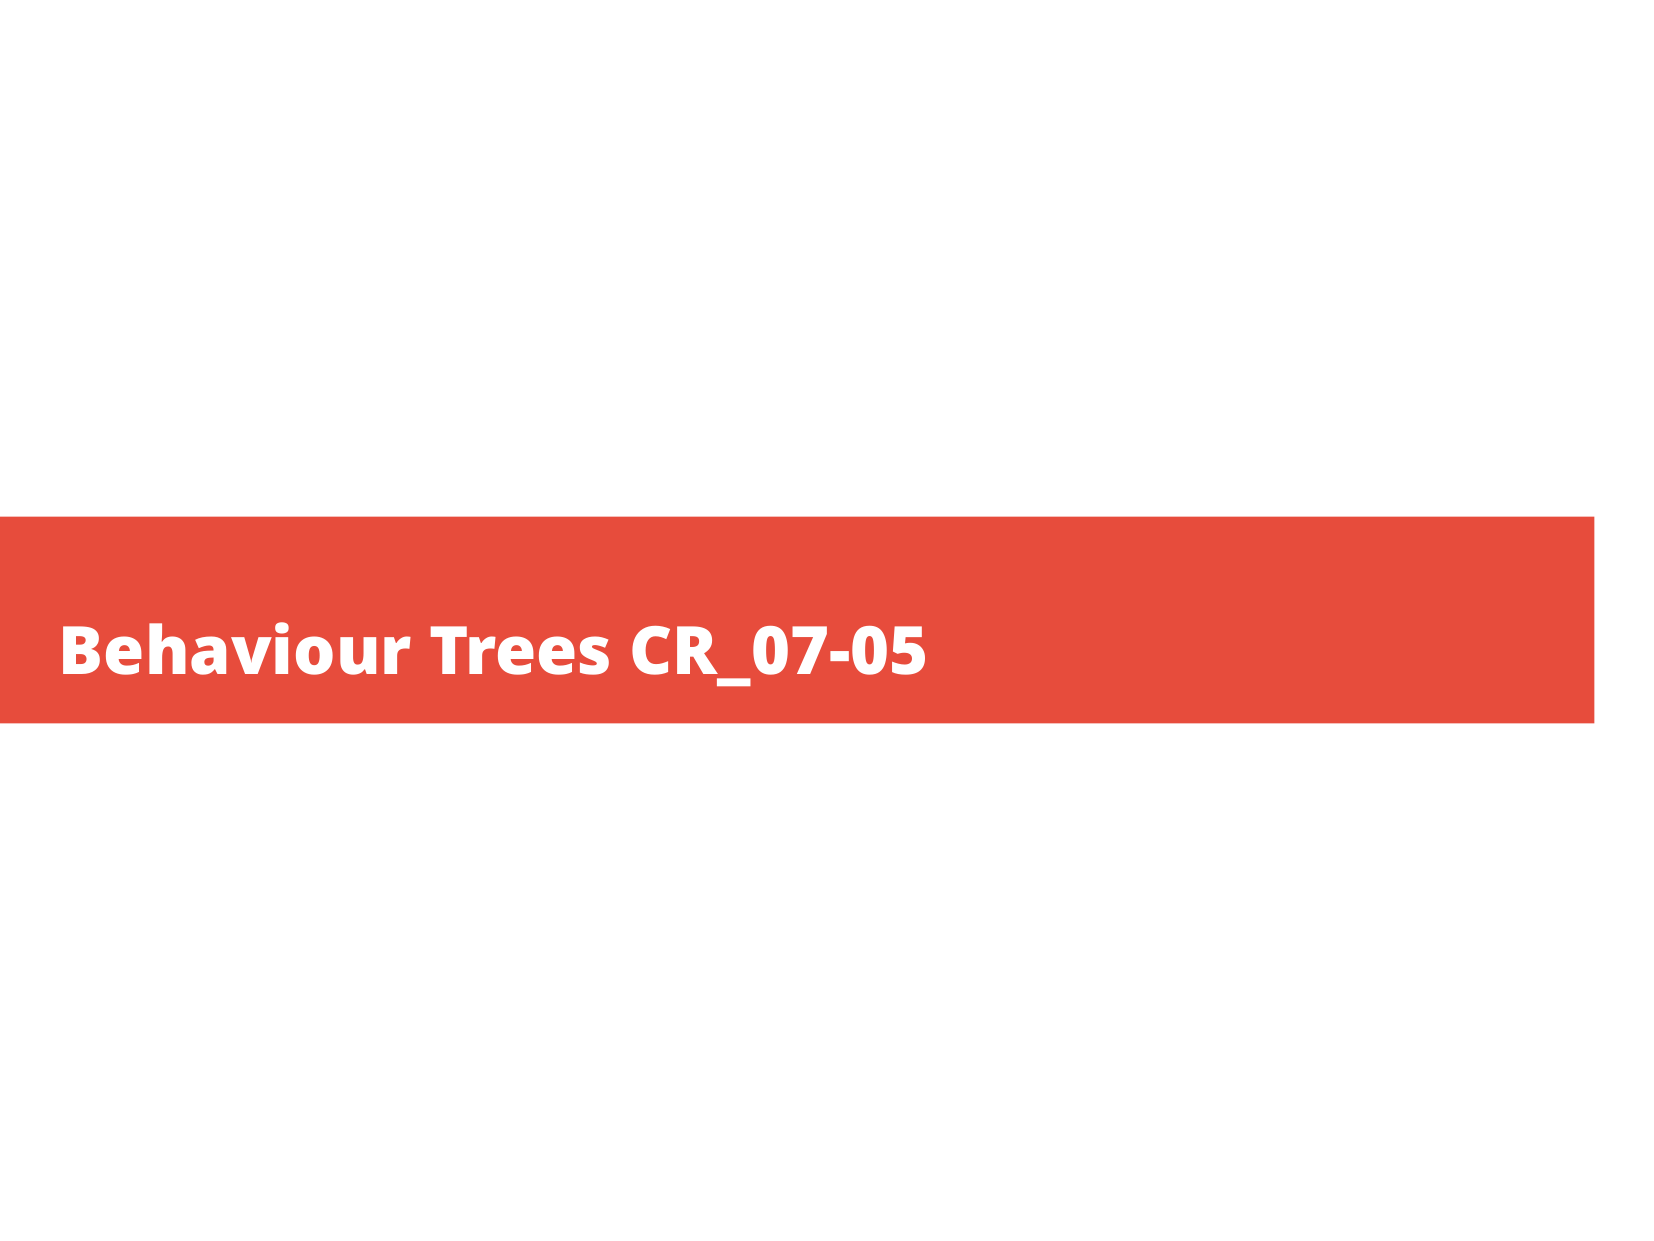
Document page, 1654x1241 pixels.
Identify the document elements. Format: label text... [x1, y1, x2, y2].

title Behaviour Trees CR_07-05 [59, 546, 1595, 694]
